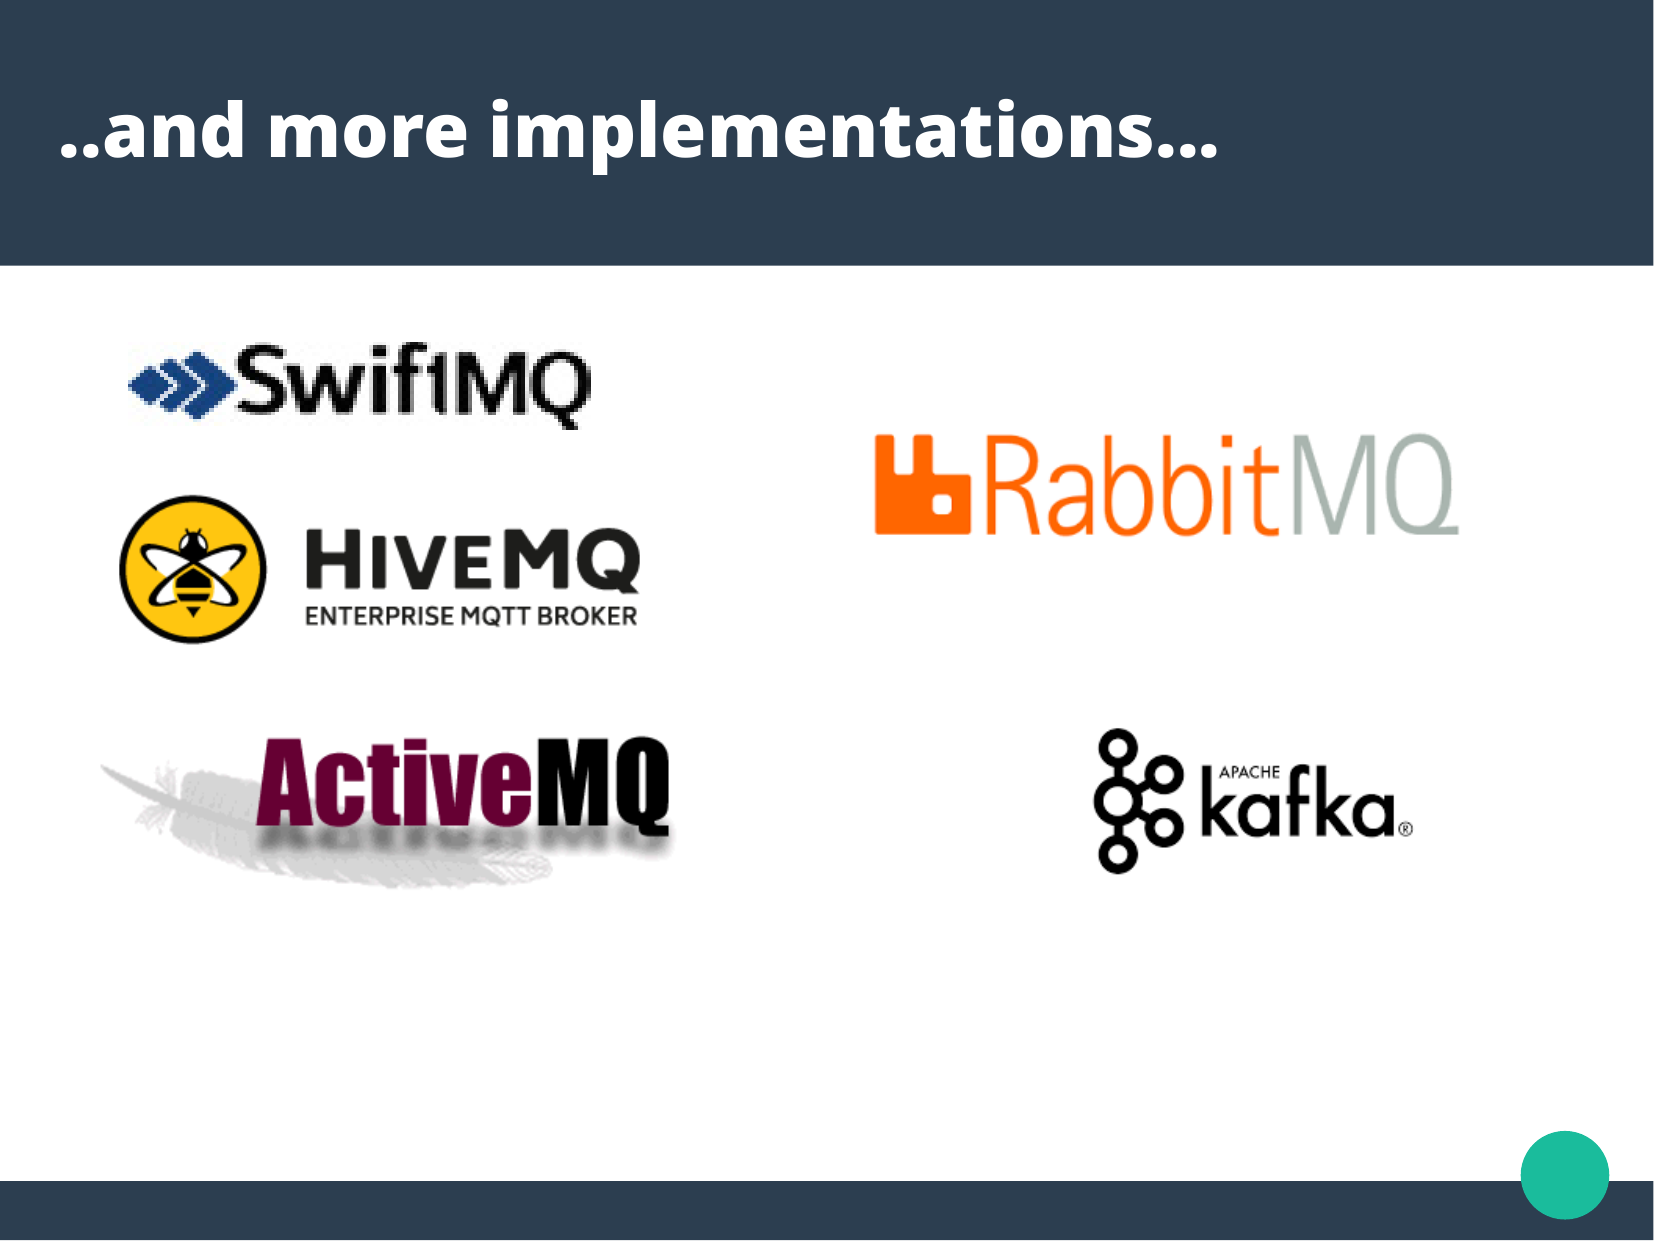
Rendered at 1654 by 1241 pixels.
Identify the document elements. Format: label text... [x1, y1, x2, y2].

picture [128, 342, 591, 430]
picture [93, 719, 697, 898]
picture [1074, 625, 1427, 978]
picture [118, 478, 665, 662]
title ..and more implementations... [59, 49, 1595, 207]
picture [847, 389, 1489, 582]
